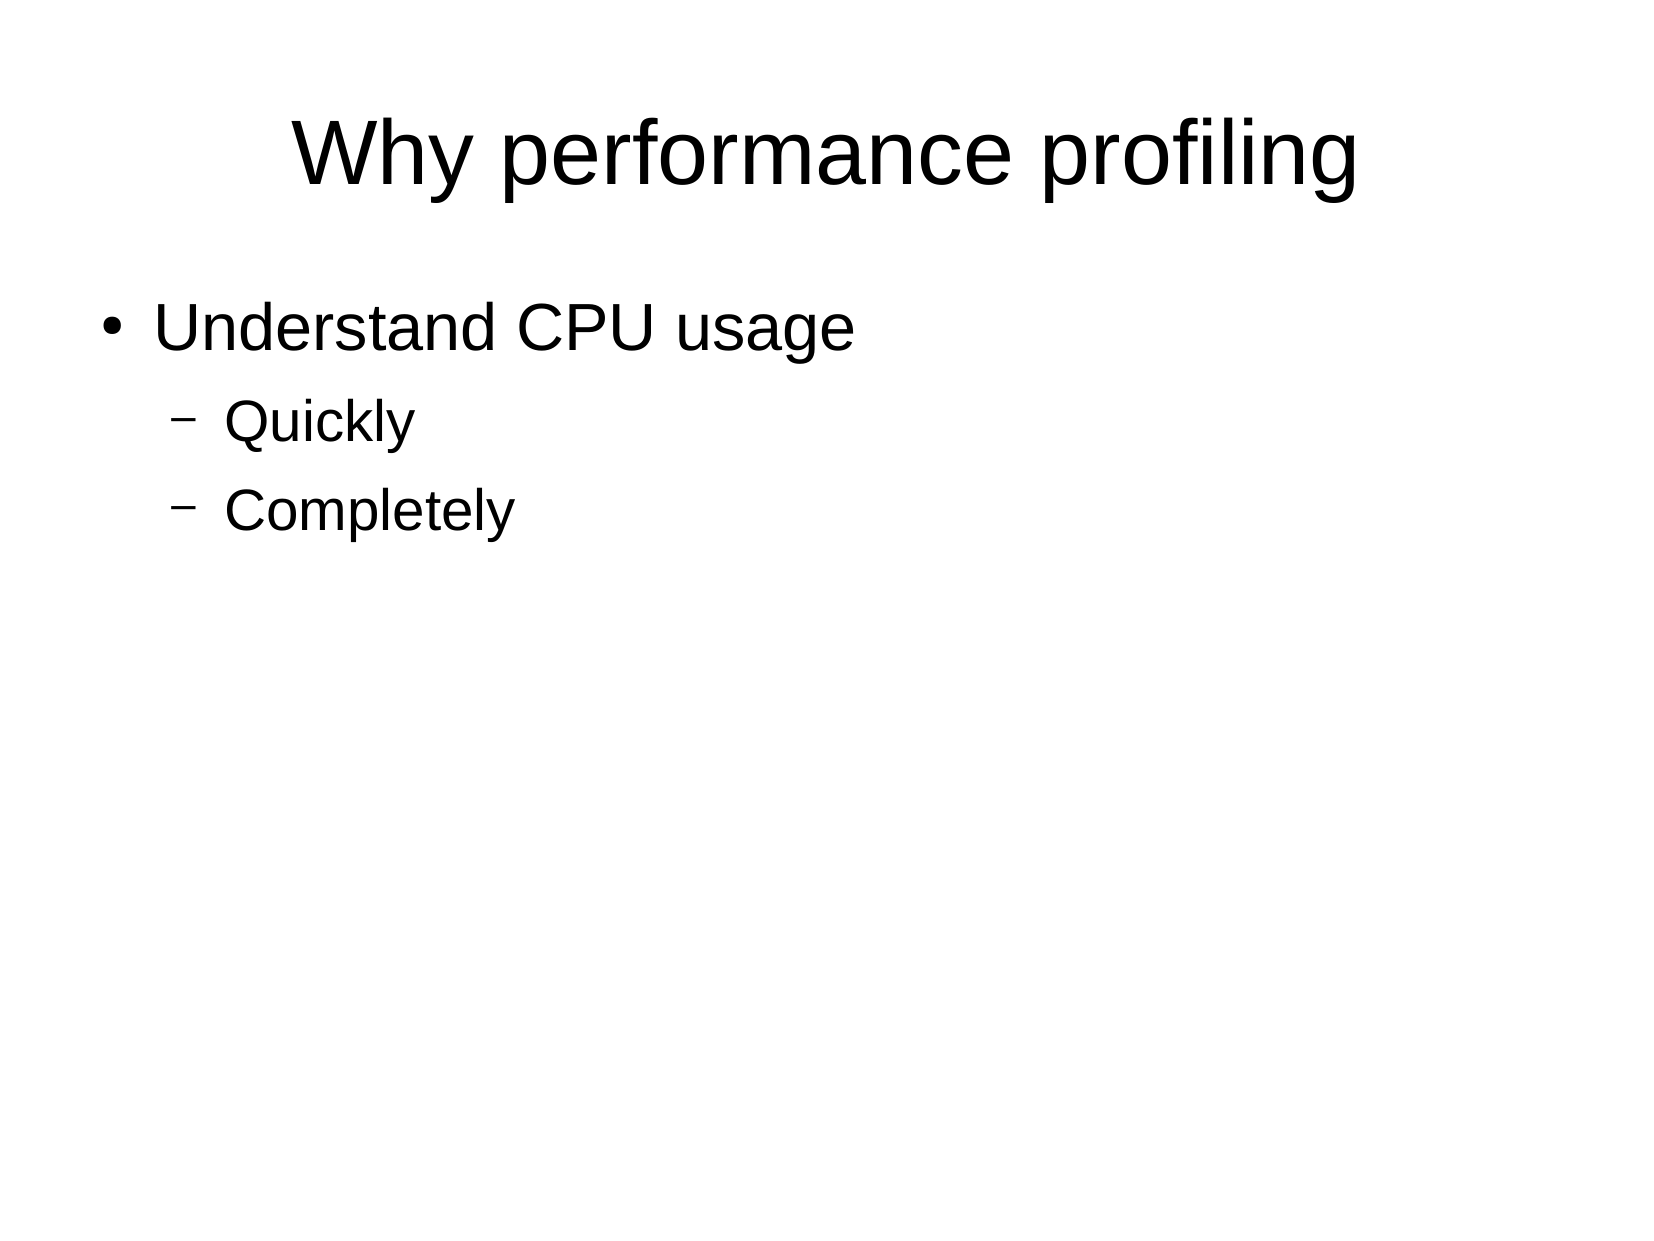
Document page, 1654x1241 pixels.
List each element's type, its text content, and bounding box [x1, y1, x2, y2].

list Understand CPU usage Quickly Completely [82, 290, 1571, 1010]
title Why performance profiling [82, 49, 1571, 257]
